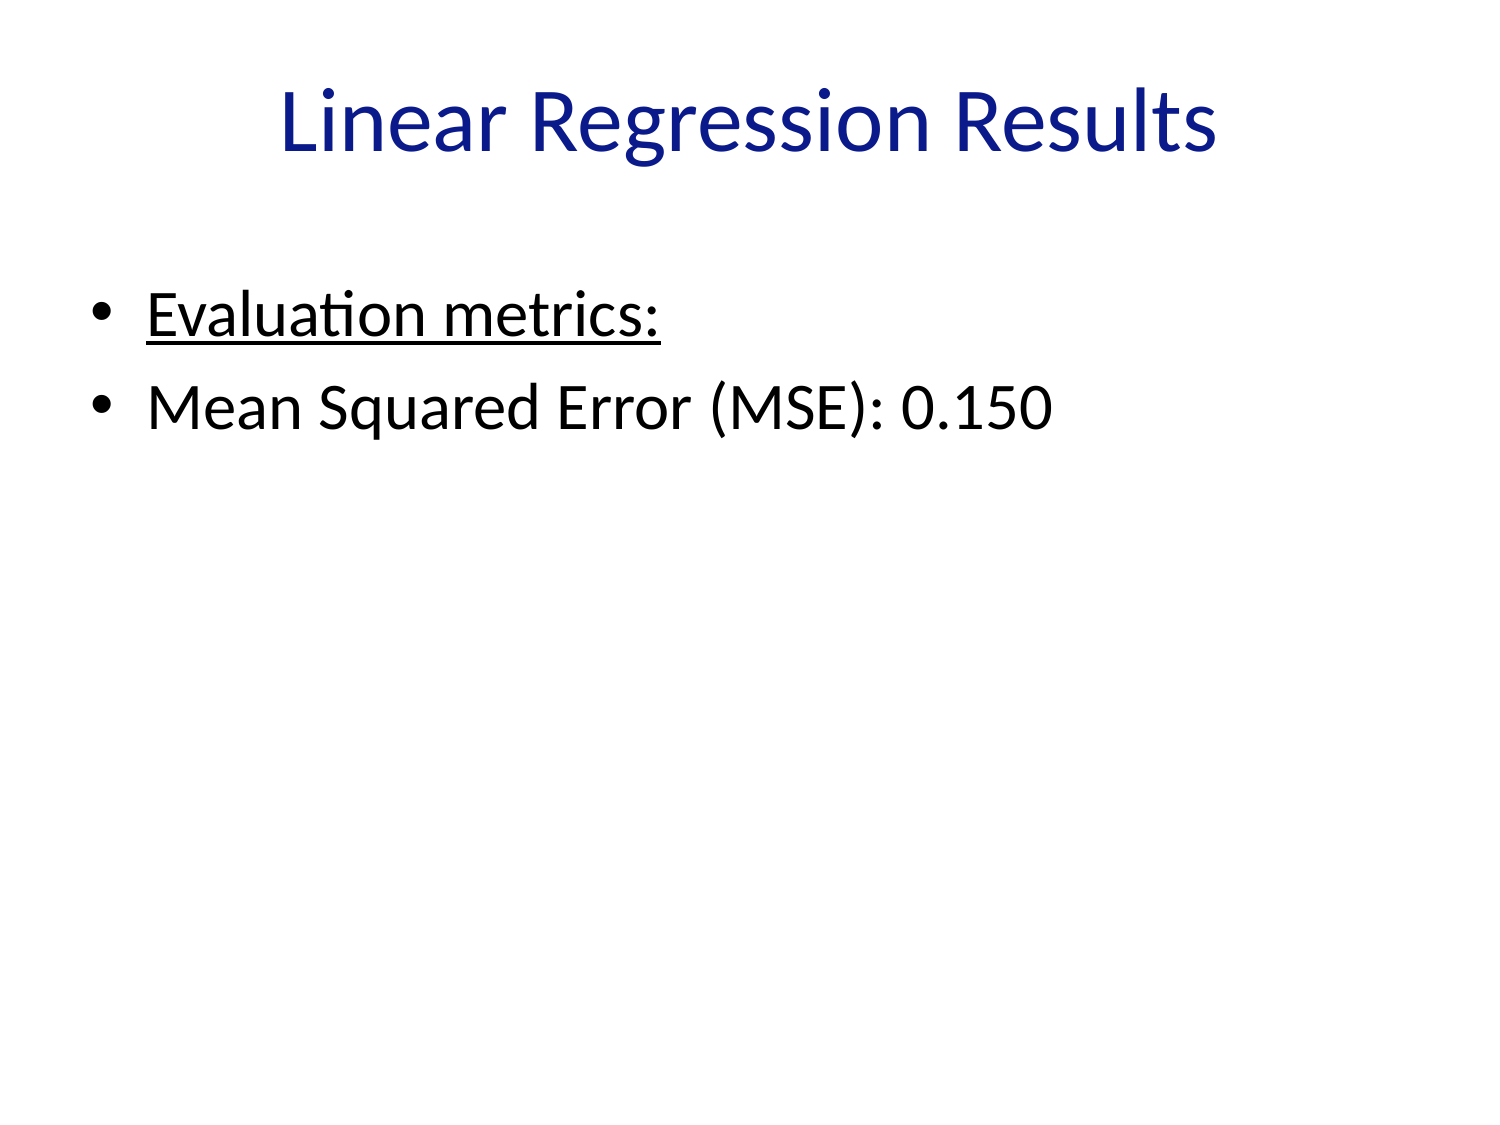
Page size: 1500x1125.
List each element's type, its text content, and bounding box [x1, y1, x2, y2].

list Evaluation metrics: Mean Squared Error (MSE): 0.150 [75, 262, 1425, 1005]
text_box Linear Regression Results [75, 75, 1426, 225]
